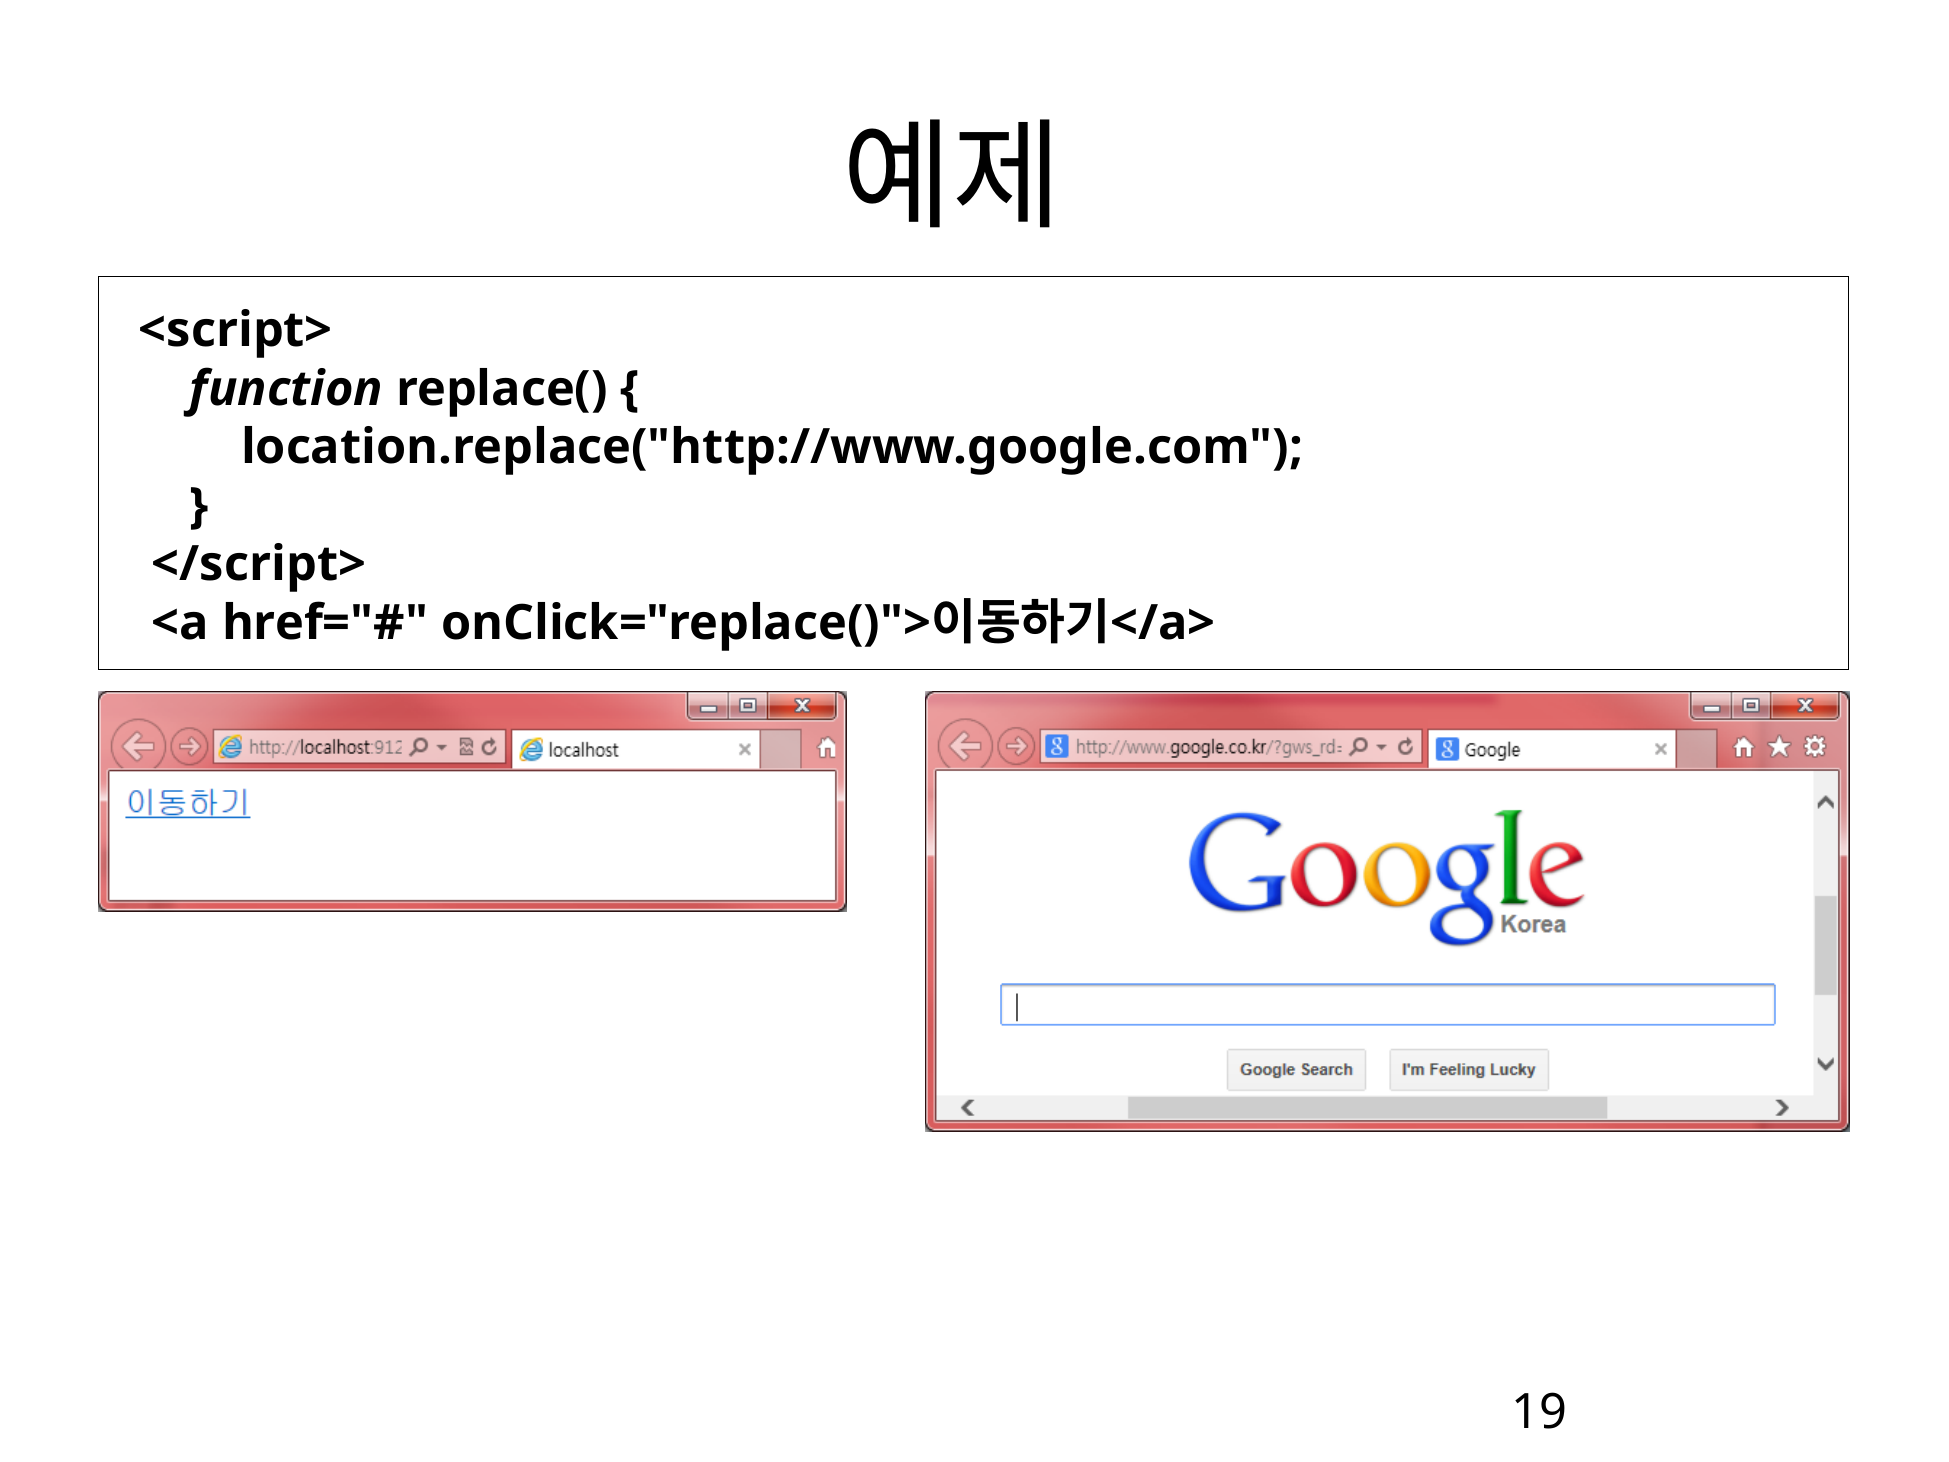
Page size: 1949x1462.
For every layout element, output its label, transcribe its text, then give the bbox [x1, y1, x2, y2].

slide_number <숫자> [1496, 1372, 1899, 1462]
picture [925, 691, 1850, 1132]
picture [98, 691, 847, 912]
text_box <script> function replace() { location.replace("http://www.google.com"); } </script> <a href="#" onClick="replace()">이동하기</a> [98, 276, 1849, 670]
title 예제 [156, 92, 1749, 255]
